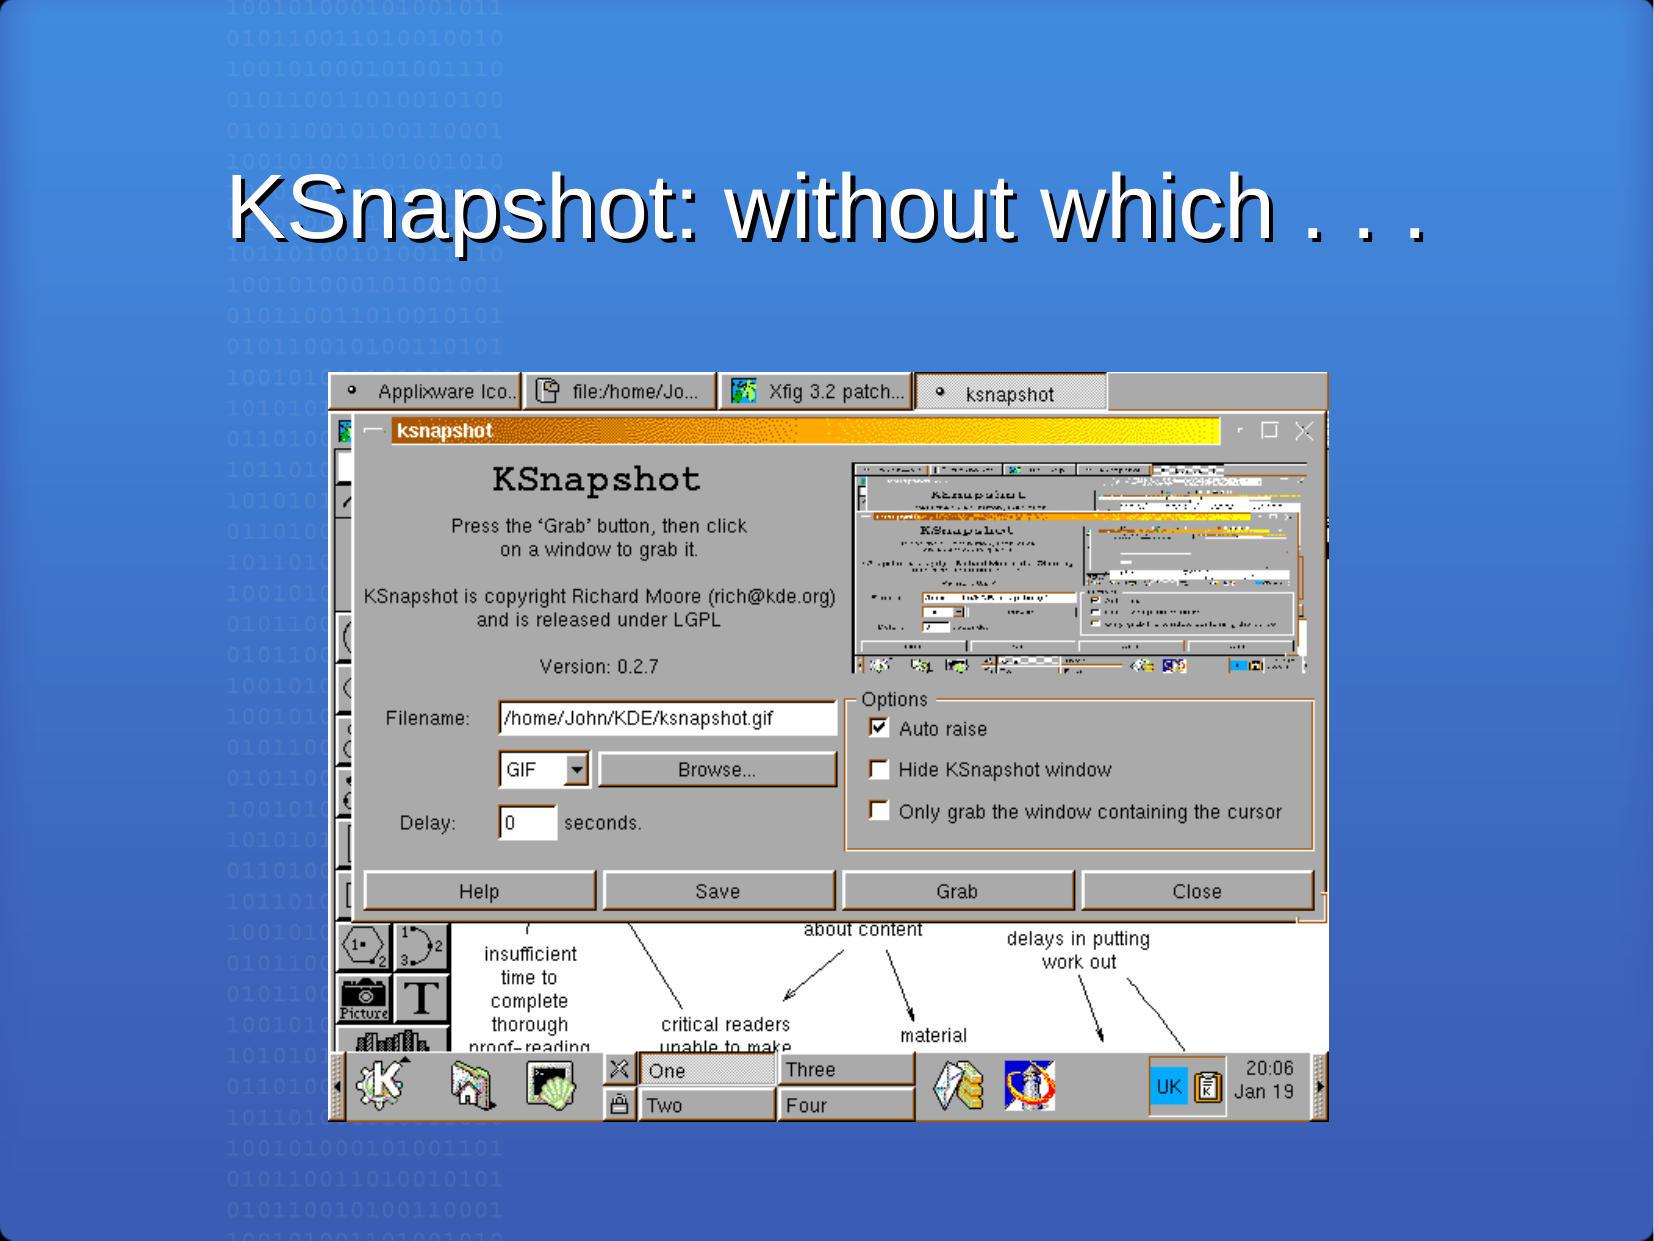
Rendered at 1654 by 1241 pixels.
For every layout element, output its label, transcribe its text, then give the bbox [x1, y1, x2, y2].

picture [0, 0, 1654, 1241]
title KSnapshot: without which . . . [121, 110, 1534, 303]
chart [121, 344, 1534, 1127]
